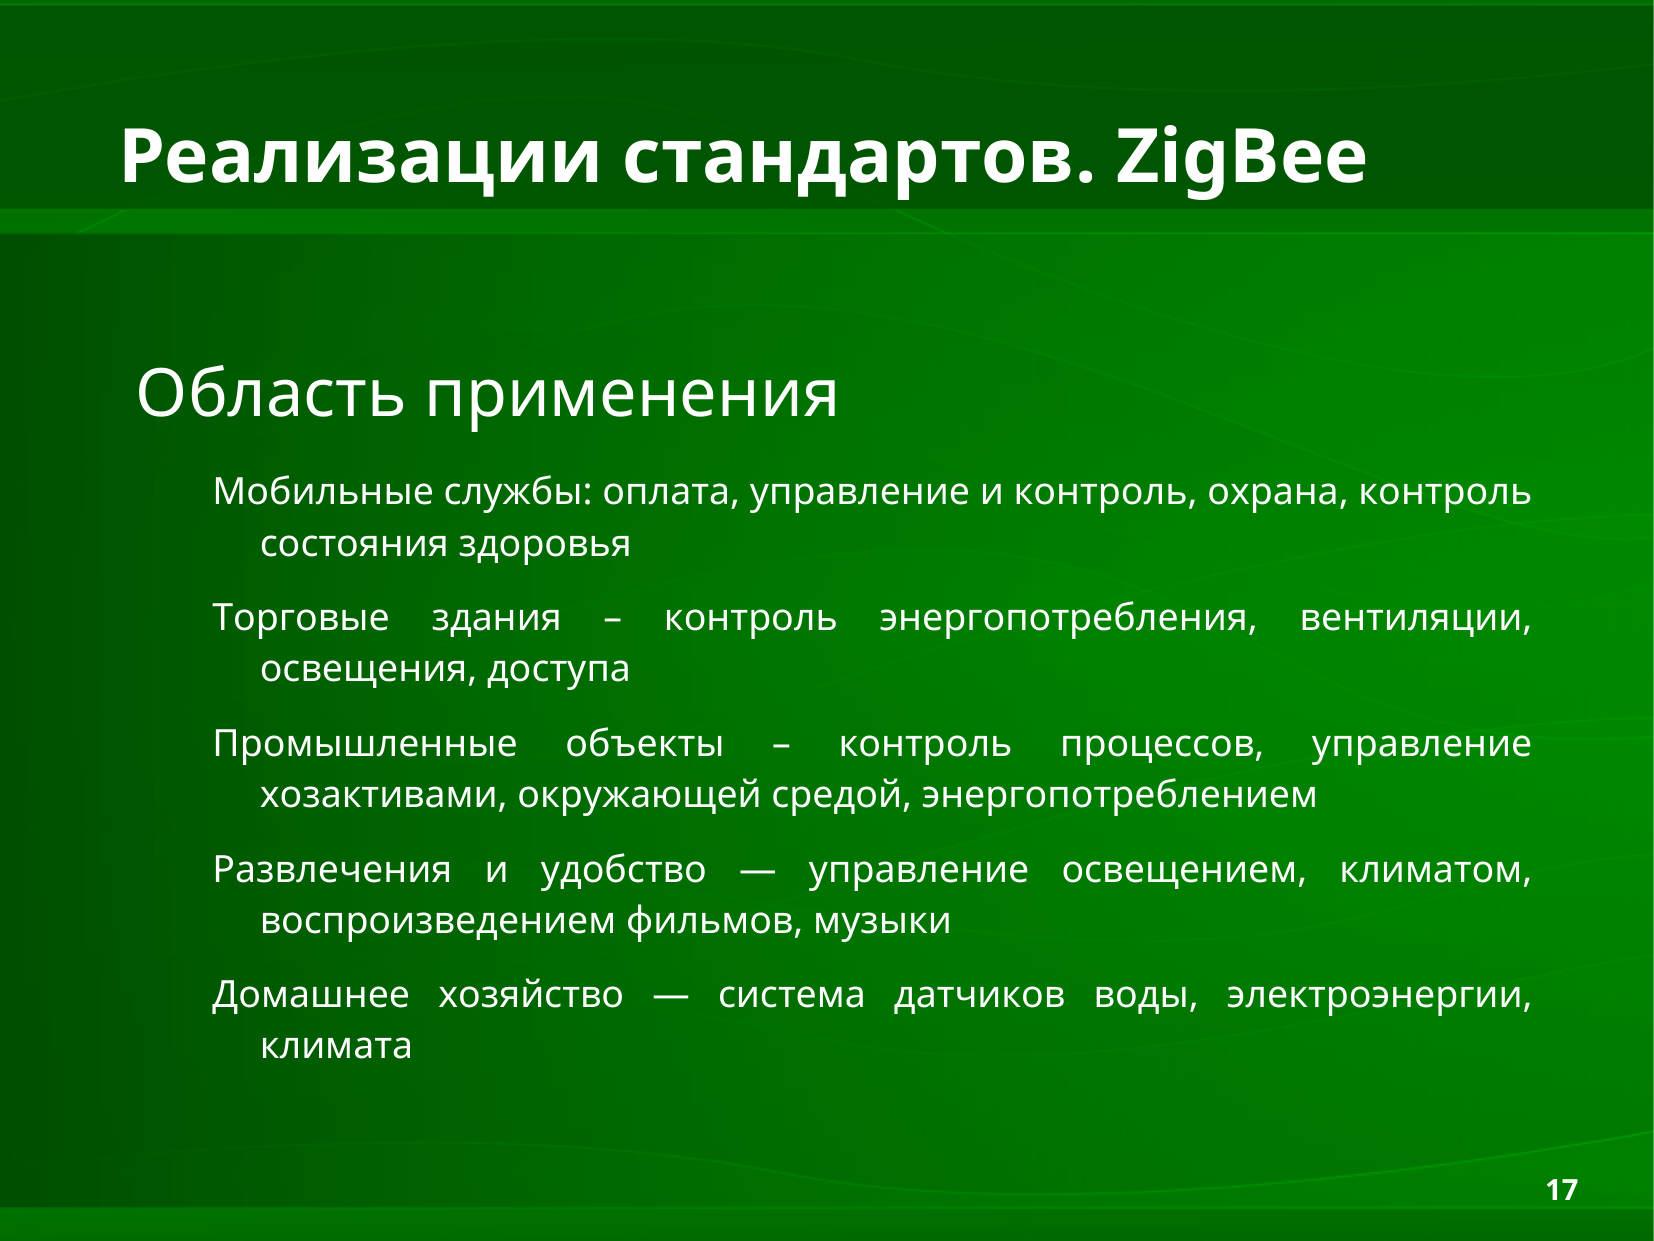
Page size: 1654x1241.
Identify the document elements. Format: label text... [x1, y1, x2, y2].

picture [0, 0, 1654, 1241]
title Реализации стандартов. ZigBee [82, 49, 1571, 257]
list Область применения Мобильные службы: оплата, управление и контроль, охрана, контроль состояния здоровья Торговые здания – контроль энергопотребления, вентиляции, освещения, доступа Промышленные объекты – контроль процессов, управление хозактивами, окружающей средой, энергопотреблением Развлечения и удобство — управление освещением, климатом, воспроизведением фильмов, музыки Домашнее хозяйство — система датчиков воды, электроэнергии, климата [118, 344, 1534, 1112]
